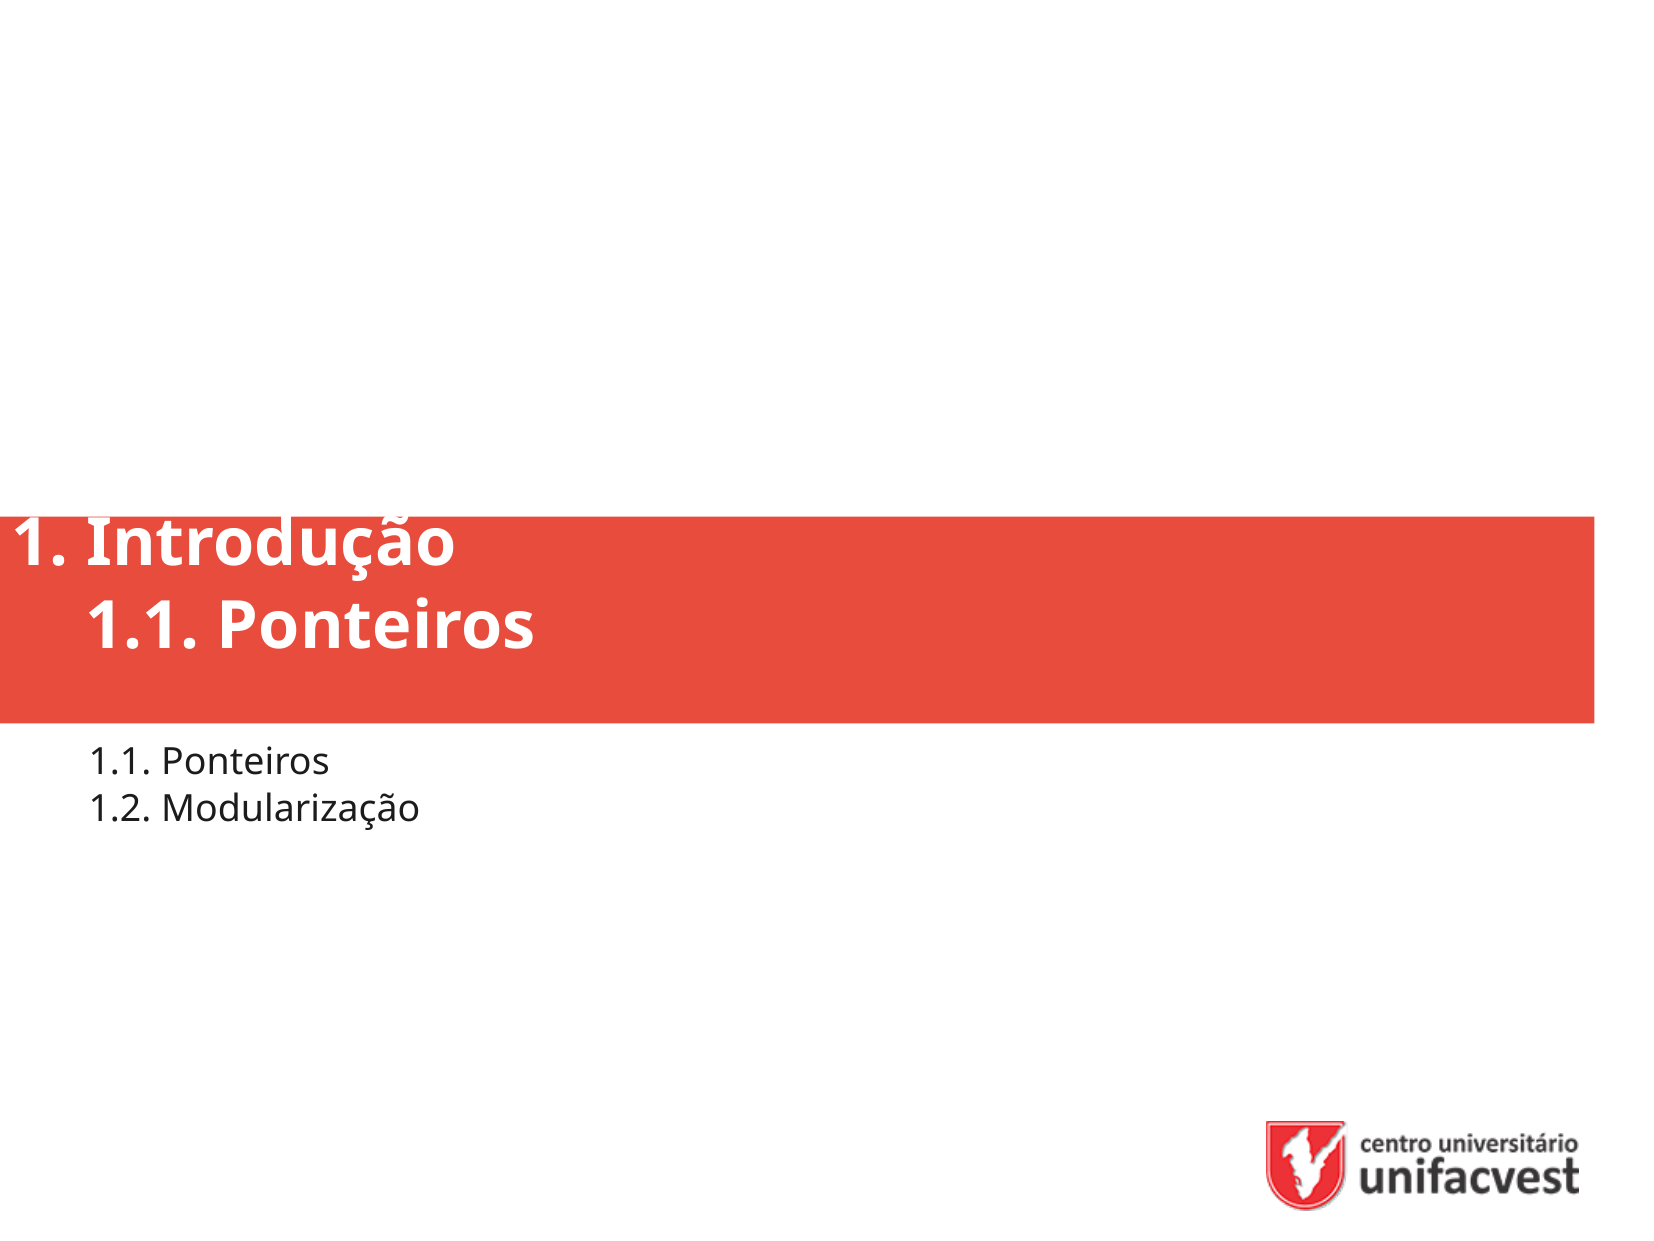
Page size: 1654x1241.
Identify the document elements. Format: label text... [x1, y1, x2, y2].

title 1. Introdução 1.1. Ponteiros [11, 513, 1607, 663]
text_box [1238, 1120, 1654, 1212]
subtitle 1.1. Ponteiros 1.2. Modularização [88, 735, 1595, 1097]
picture [1266, 1121, 1579, 1211]
